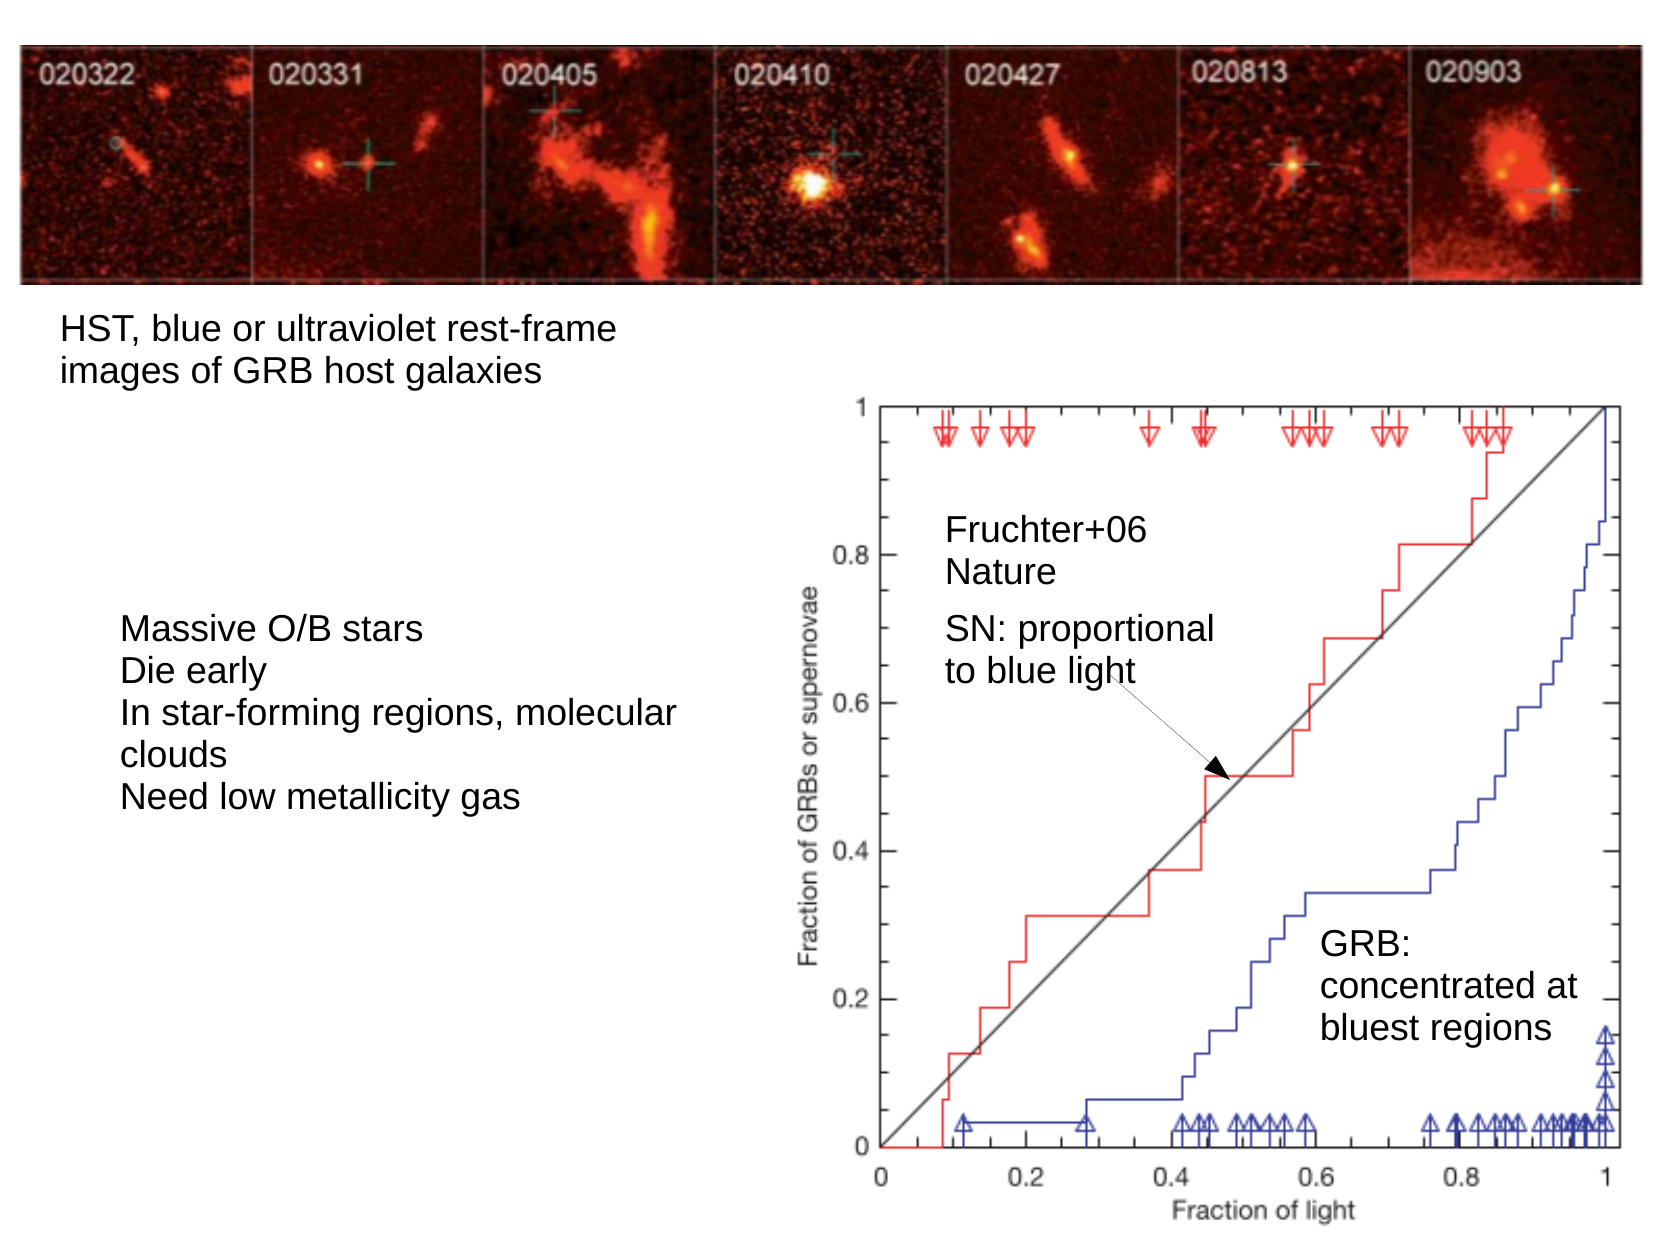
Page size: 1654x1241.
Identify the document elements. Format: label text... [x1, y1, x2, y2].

picture [14, 45, 1654, 286]
text_box SN: proportional to blue light [930, 600, 1231, 699]
text_box HST, blue or ultraviolet rest-frame images of GRB host galaxies [45, 300, 646, 399]
picture [765, 379, 1632, 1241]
text_box GRB: concentrated at bluest regions [1305, 915, 1606, 1056]
text_box Fruchter+06 Nature [930, 501, 1396, 601]
text_box Massive O/B stars Die early In star-forming regions, molecular clouds Need low metallicity gas [105, 600, 706, 951]
